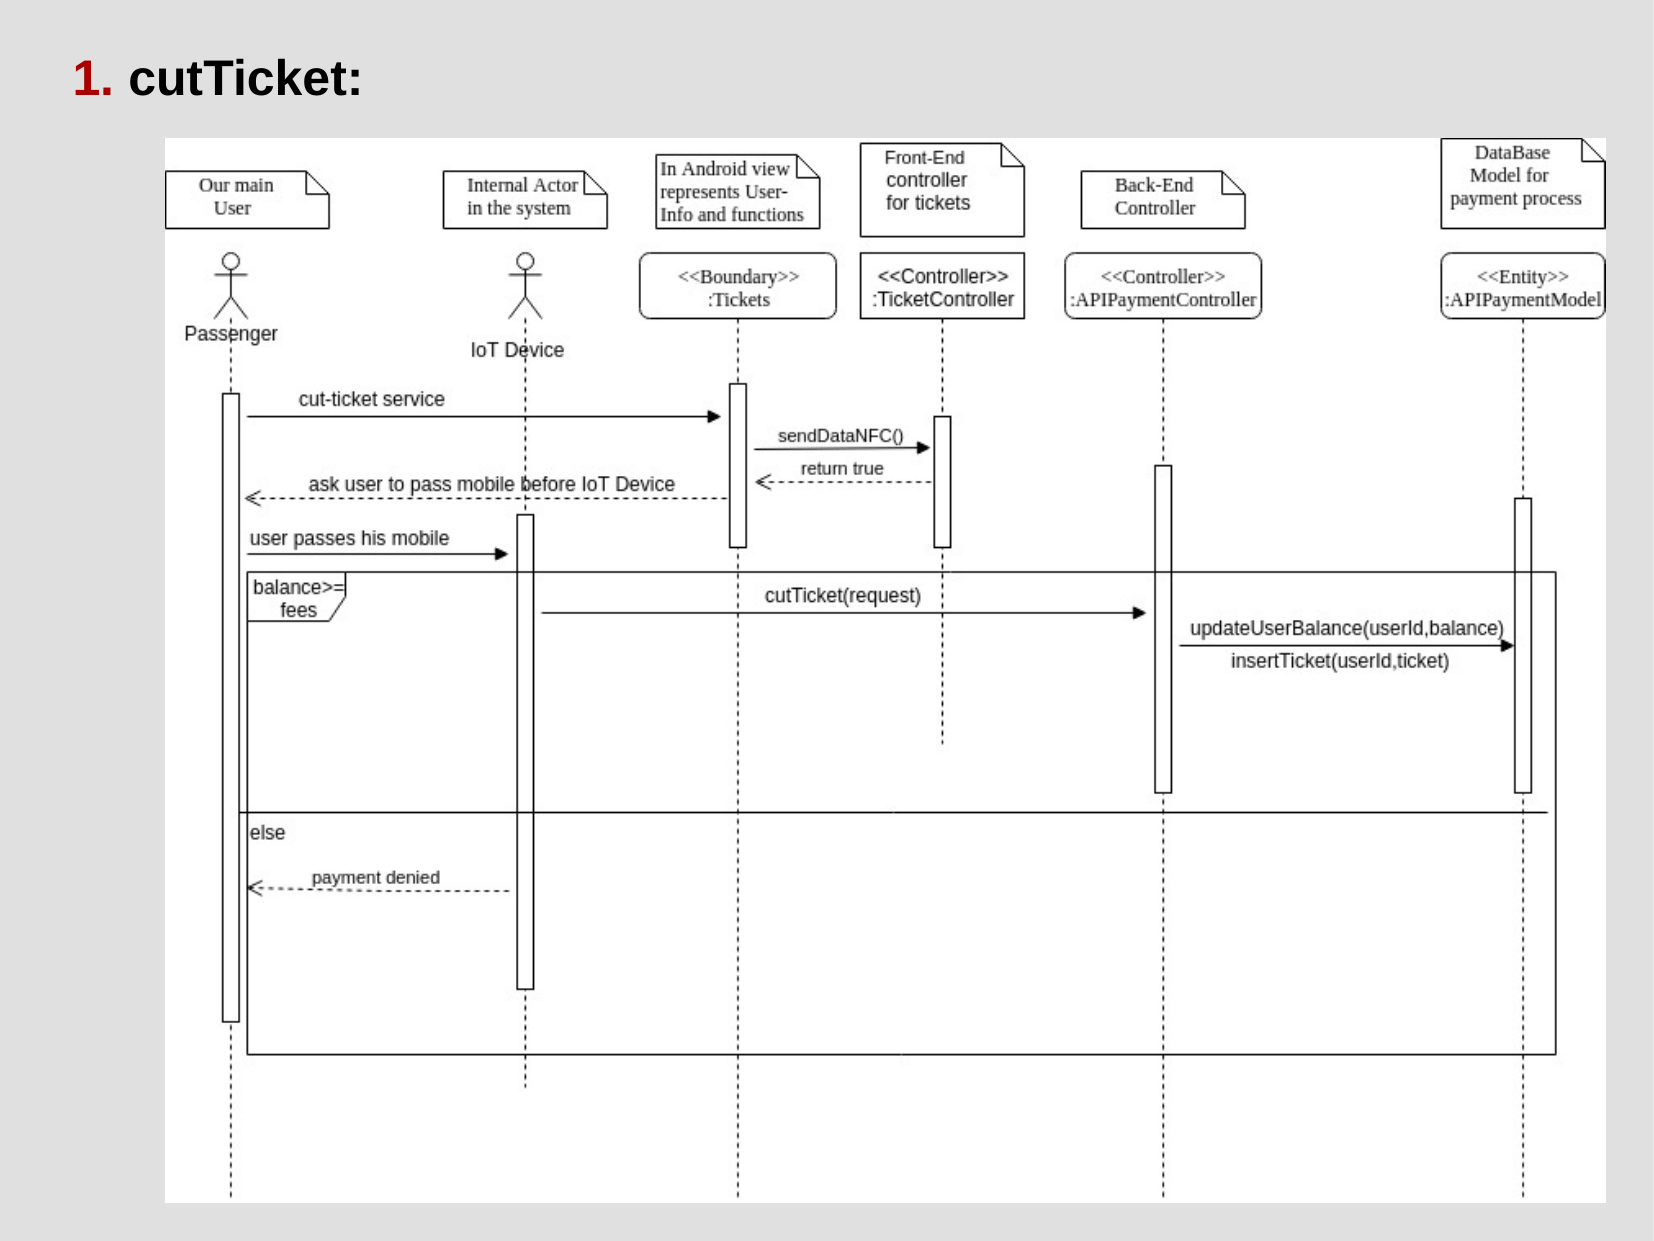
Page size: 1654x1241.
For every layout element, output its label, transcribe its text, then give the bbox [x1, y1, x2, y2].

picture [0, 0, 1654, 1241]
text_box 1. cutTicket: [57, 42, 838, 123]
